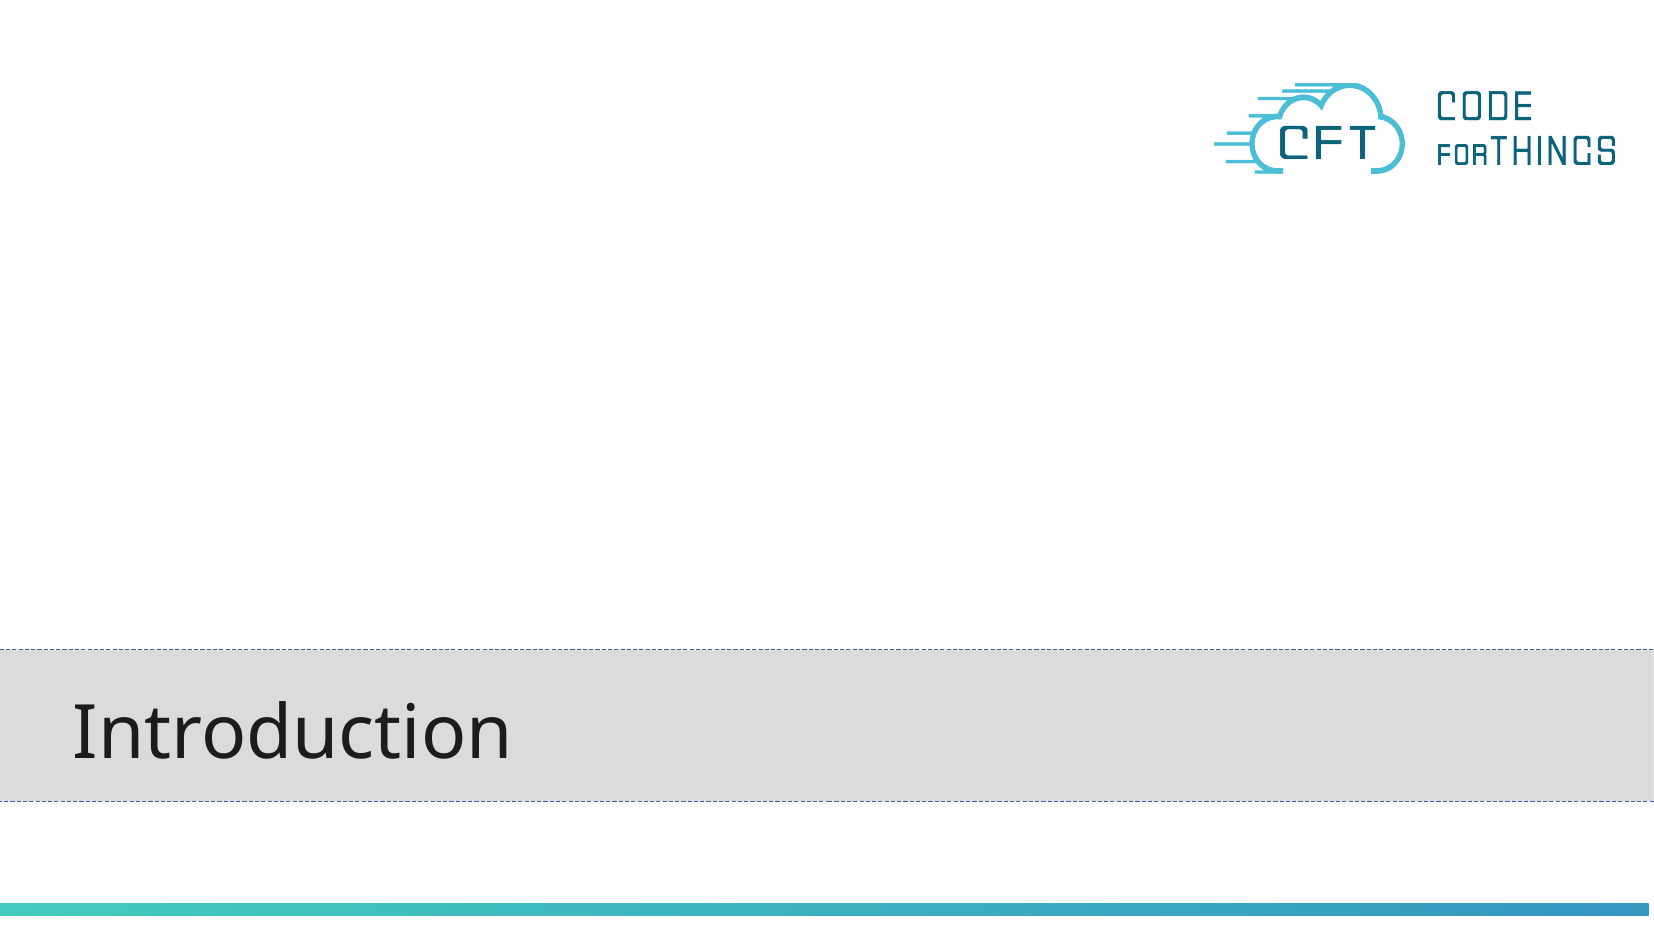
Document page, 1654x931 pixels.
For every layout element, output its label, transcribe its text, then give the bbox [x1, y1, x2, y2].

picture [1214, 83, 1615, 174]
title Introduction [53, 651, 1542, 807]
